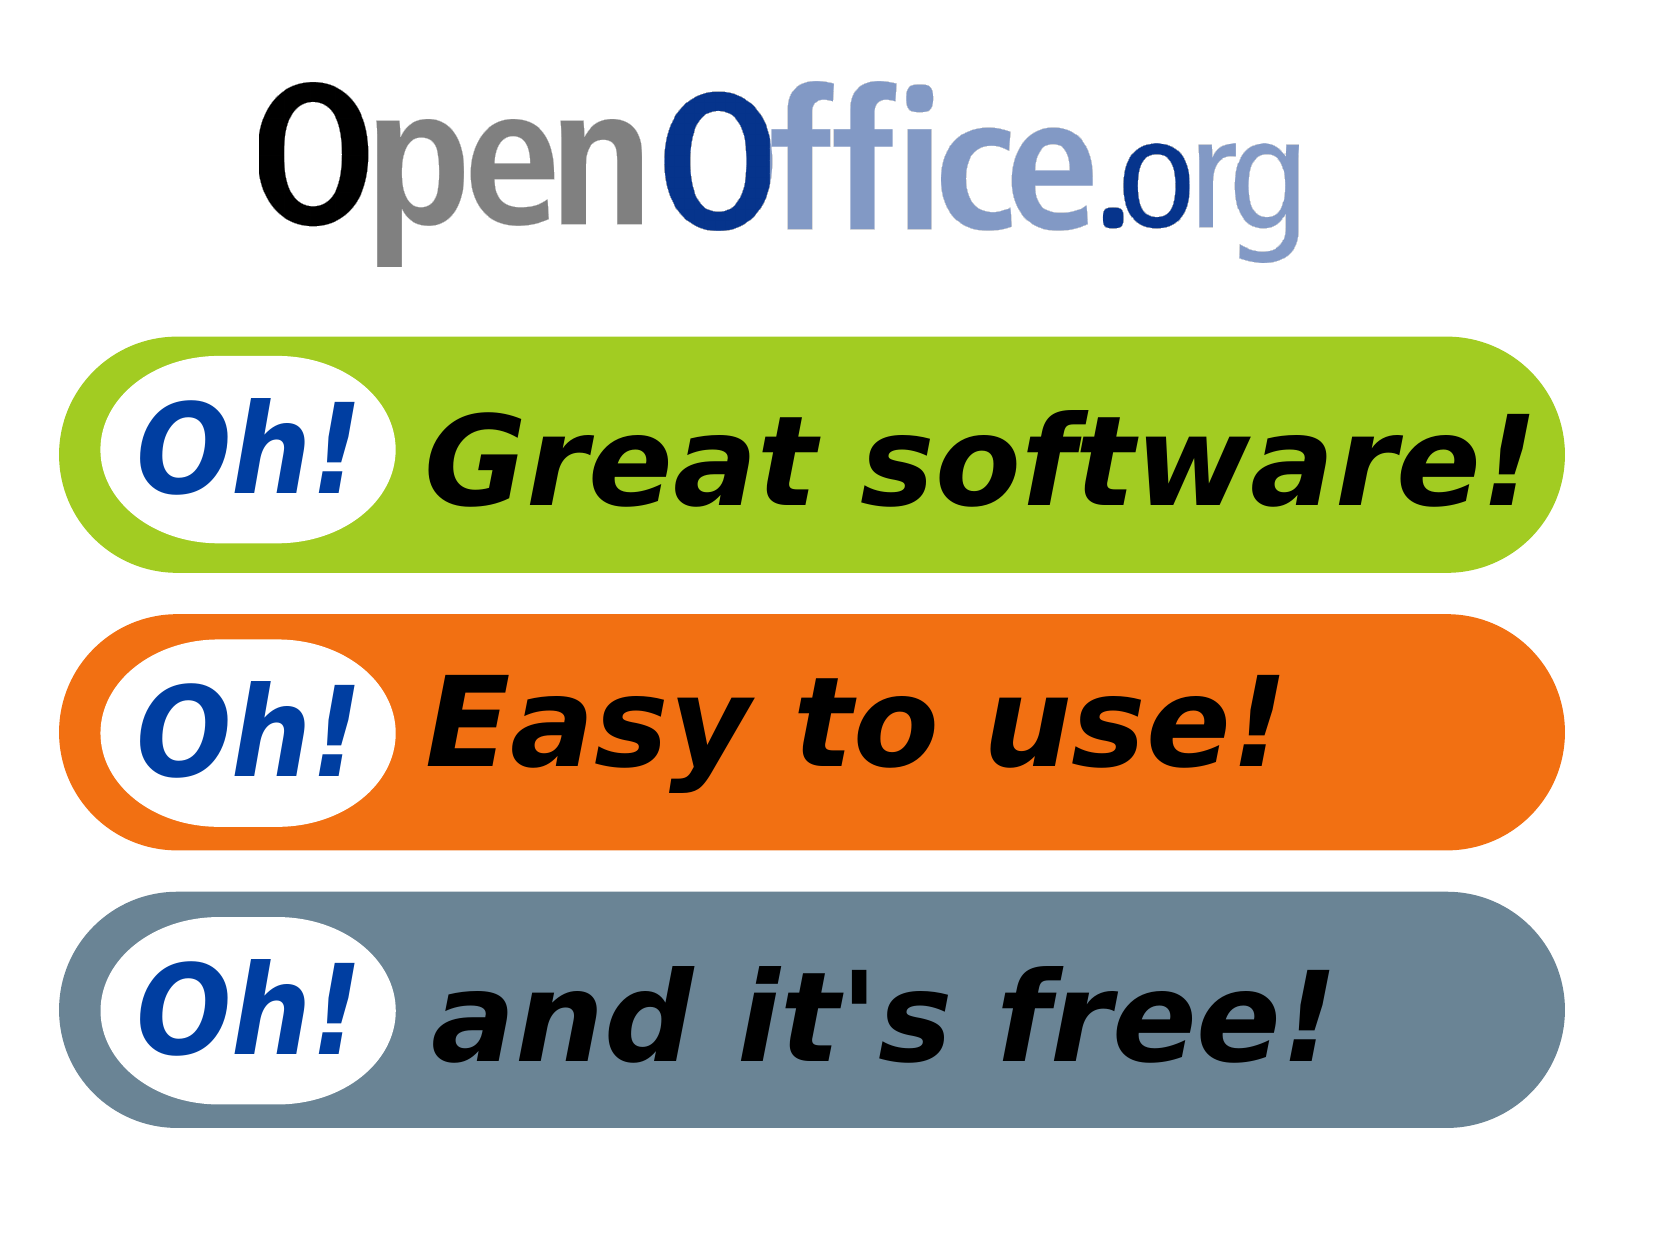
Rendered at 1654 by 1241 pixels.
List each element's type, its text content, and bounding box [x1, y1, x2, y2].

picture [1102, 143, 1189, 263]
picture [259, 82, 642, 267]
text_box Oh! [121, 369, 407, 531]
text_box [769, 76, 1095, 283]
text_box [59, 336, 1540, 573]
text_box Oh! [121, 930, 407, 1092]
text_box Oh! [121, 653, 407, 814]
text_box and it's free! [416, 938, 1355, 1099]
text_box [1189, 81, 1323, 273]
text_box Easy to use! [410, 642, 1304, 804]
picture [664, 81, 769, 231]
text_box [59, 614, 1565, 851]
text_box [59, 891, 1565, 1128]
text_box [369, 91, 656, 282]
text_box Great software! [409, 382, 1554, 543]
text_box [1554, 405, 1565, 505]
